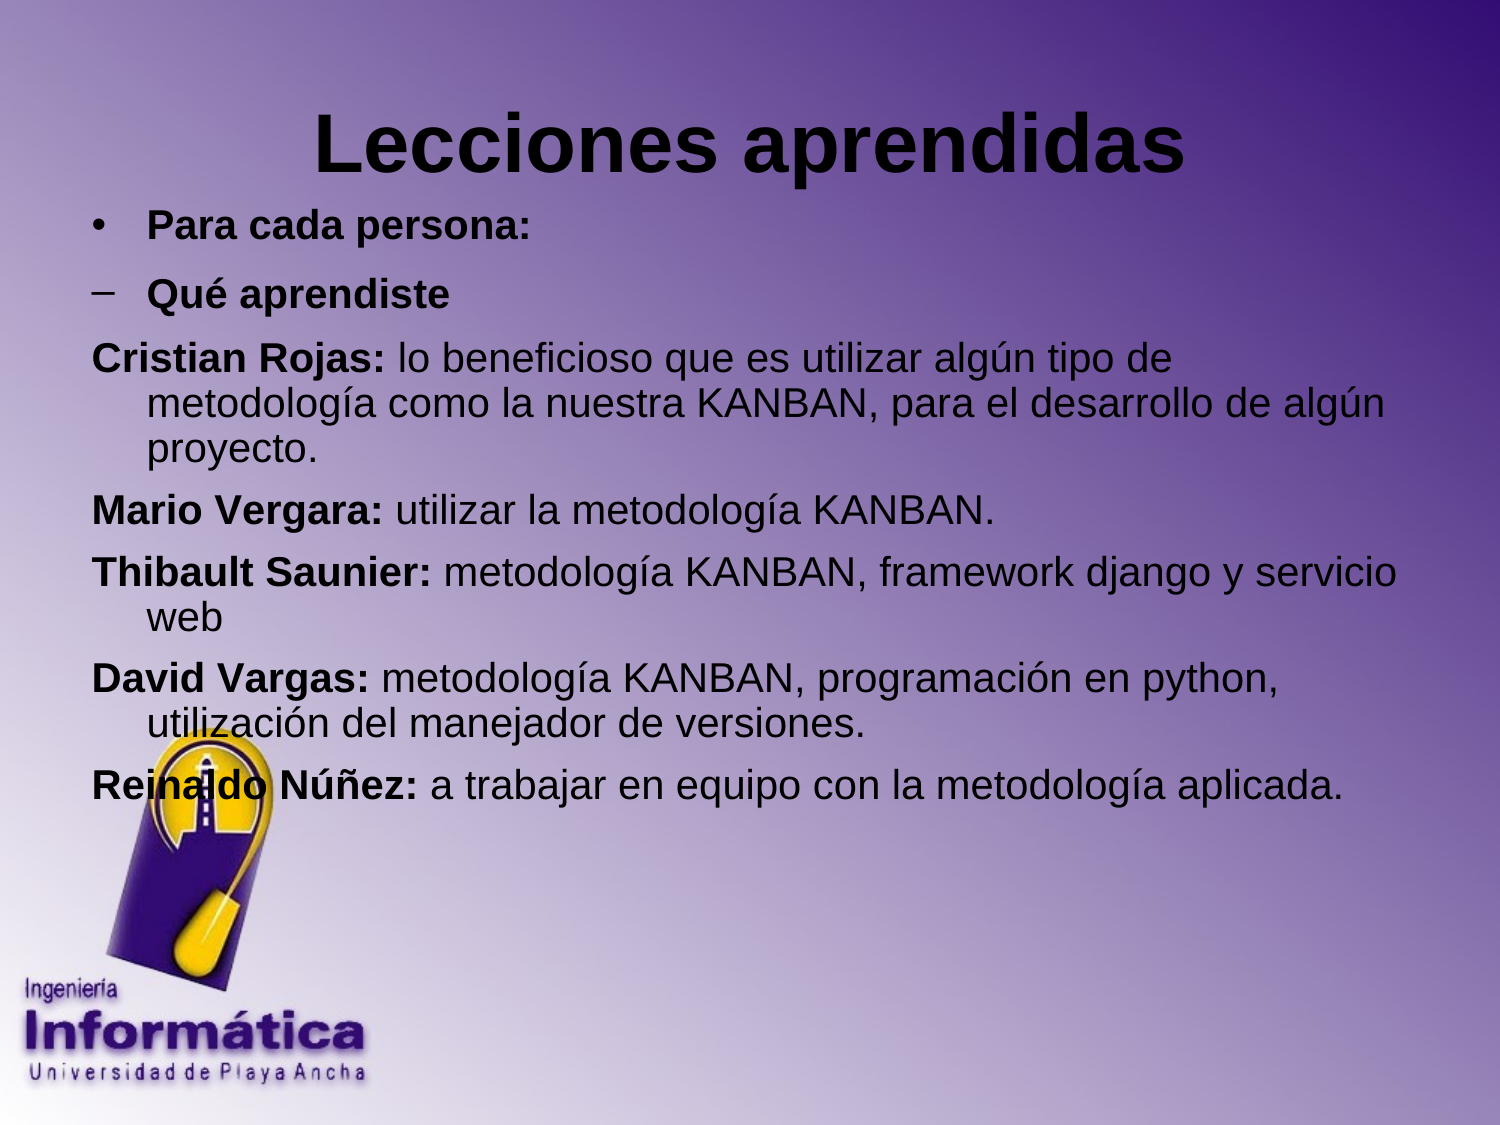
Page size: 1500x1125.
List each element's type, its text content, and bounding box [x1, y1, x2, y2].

picture [0, 0, 1500, 1125]
list Para cada persona: Qué aprendiste Cristian Rojas: lo beneficioso que es utilizar algún tipo de metodología como la nuestra KANBAN, para el desarrollo de algún proyecto. Mario Vergara: utilizar la metodología KANBAN. Thibault Saunier: metodología KANBAN, framework django y servicio web David Vargas: metodología KANBAN, programación en python, utilización del manejador de versiones. Reinaldo Núñez: a trabajar en equipo con la metodología aplicada. [76, 196, 1427, 939]
title Lecciones aprendidas [75, 45, 1426, 233]
